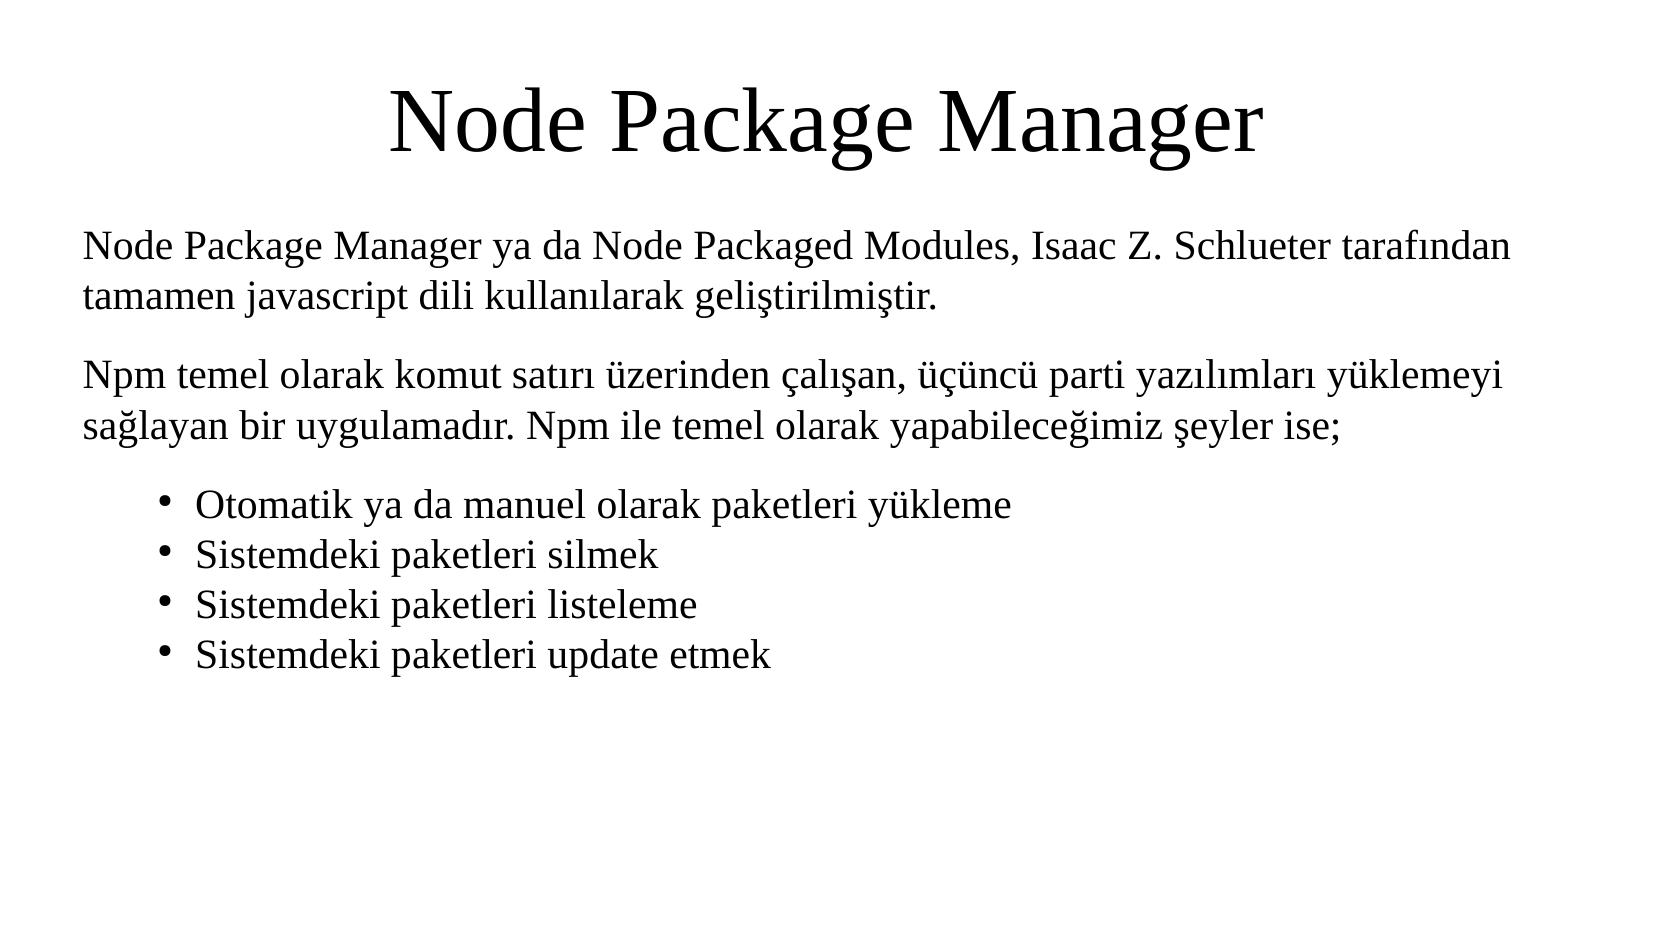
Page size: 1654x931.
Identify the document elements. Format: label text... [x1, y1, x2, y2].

title Node Package Manager [82, 37, 1571, 193]
list Node Package Manager ya da Node Packaged Modules, Isaac Z. Schlueter tarafından tamamen javascript dili kullanılarak geliştirilmiştir. Npm temel olarak komut satırı üzerinden çalışan, üçüncü parti yazılımları yüklemeyi sağlayan bir uygulamadır. Npm ile temel olarak yapabileceğimiz şeyler ise; Otomatik ya da manuel olarak paketleri yükleme Sistemdeki paketleri silmek Sistemdeki paketleri listeleme Sistemdeki paketleri update etmek [82, 217, 1571, 758]
